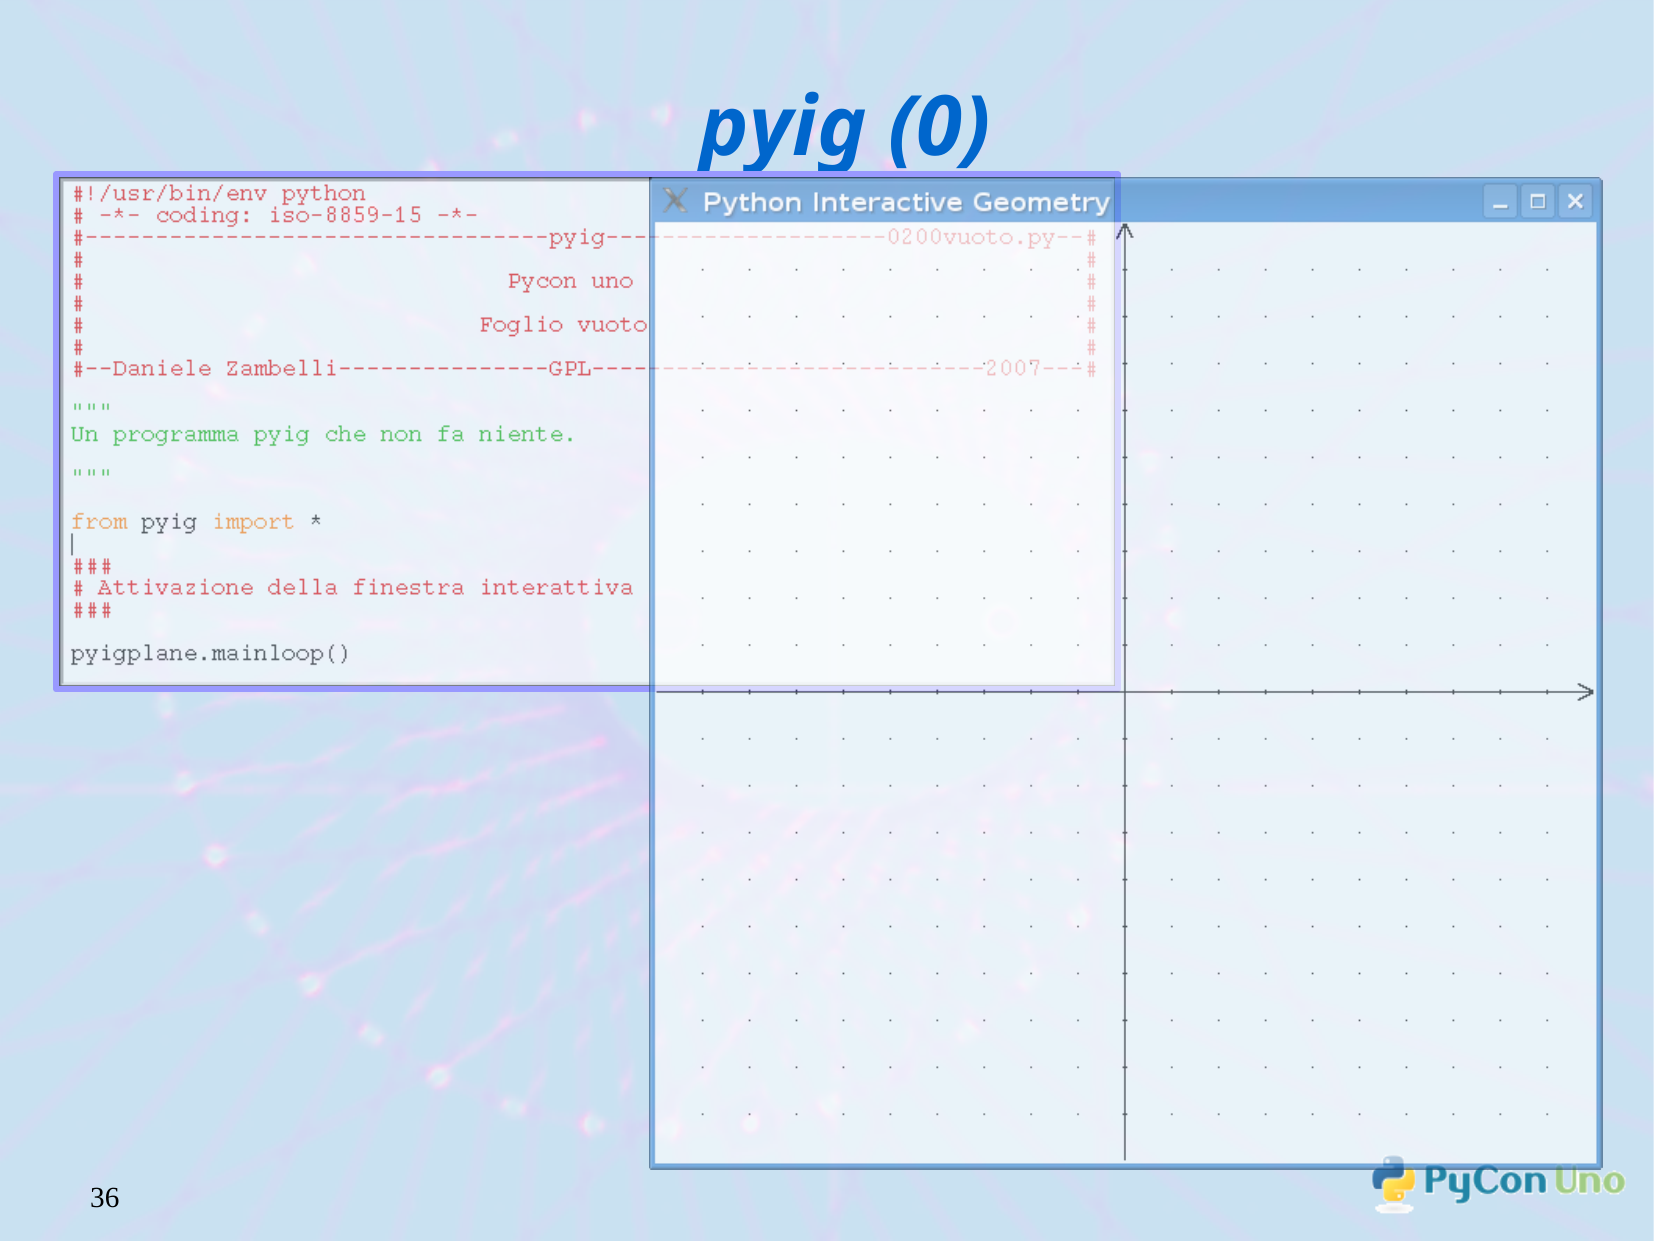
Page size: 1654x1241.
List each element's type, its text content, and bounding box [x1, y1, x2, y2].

title pyig (0) [139, 19, 1552, 177]
picture [0, 0, 1654, 1241]
